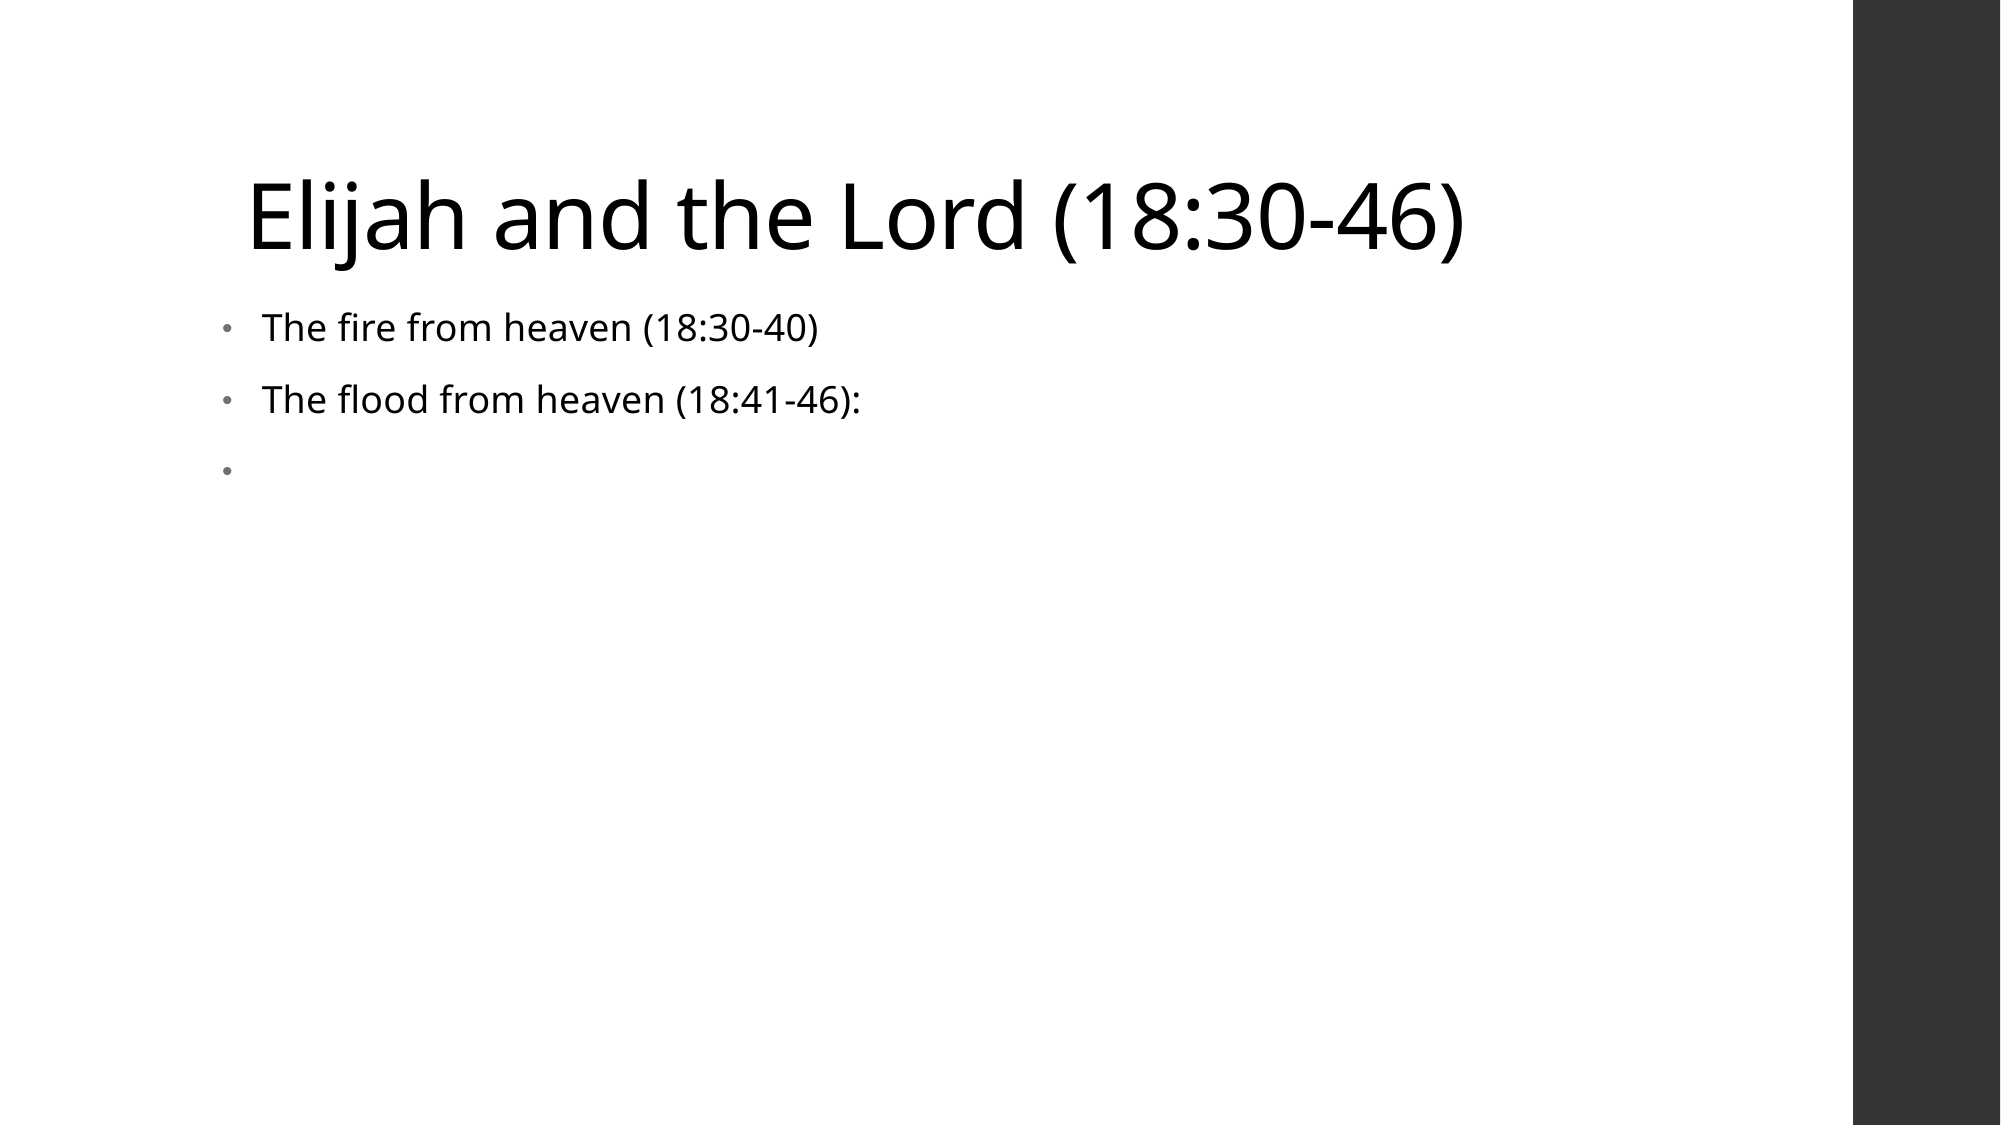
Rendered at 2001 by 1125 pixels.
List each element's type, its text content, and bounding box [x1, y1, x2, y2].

title Elijah and the Lord (18:30-46) [206, 60, 1797, 278]
list The fire from heaven (18:30-40) The flood from heaven (18:41-46): [206, 299, 1617, 1014]
